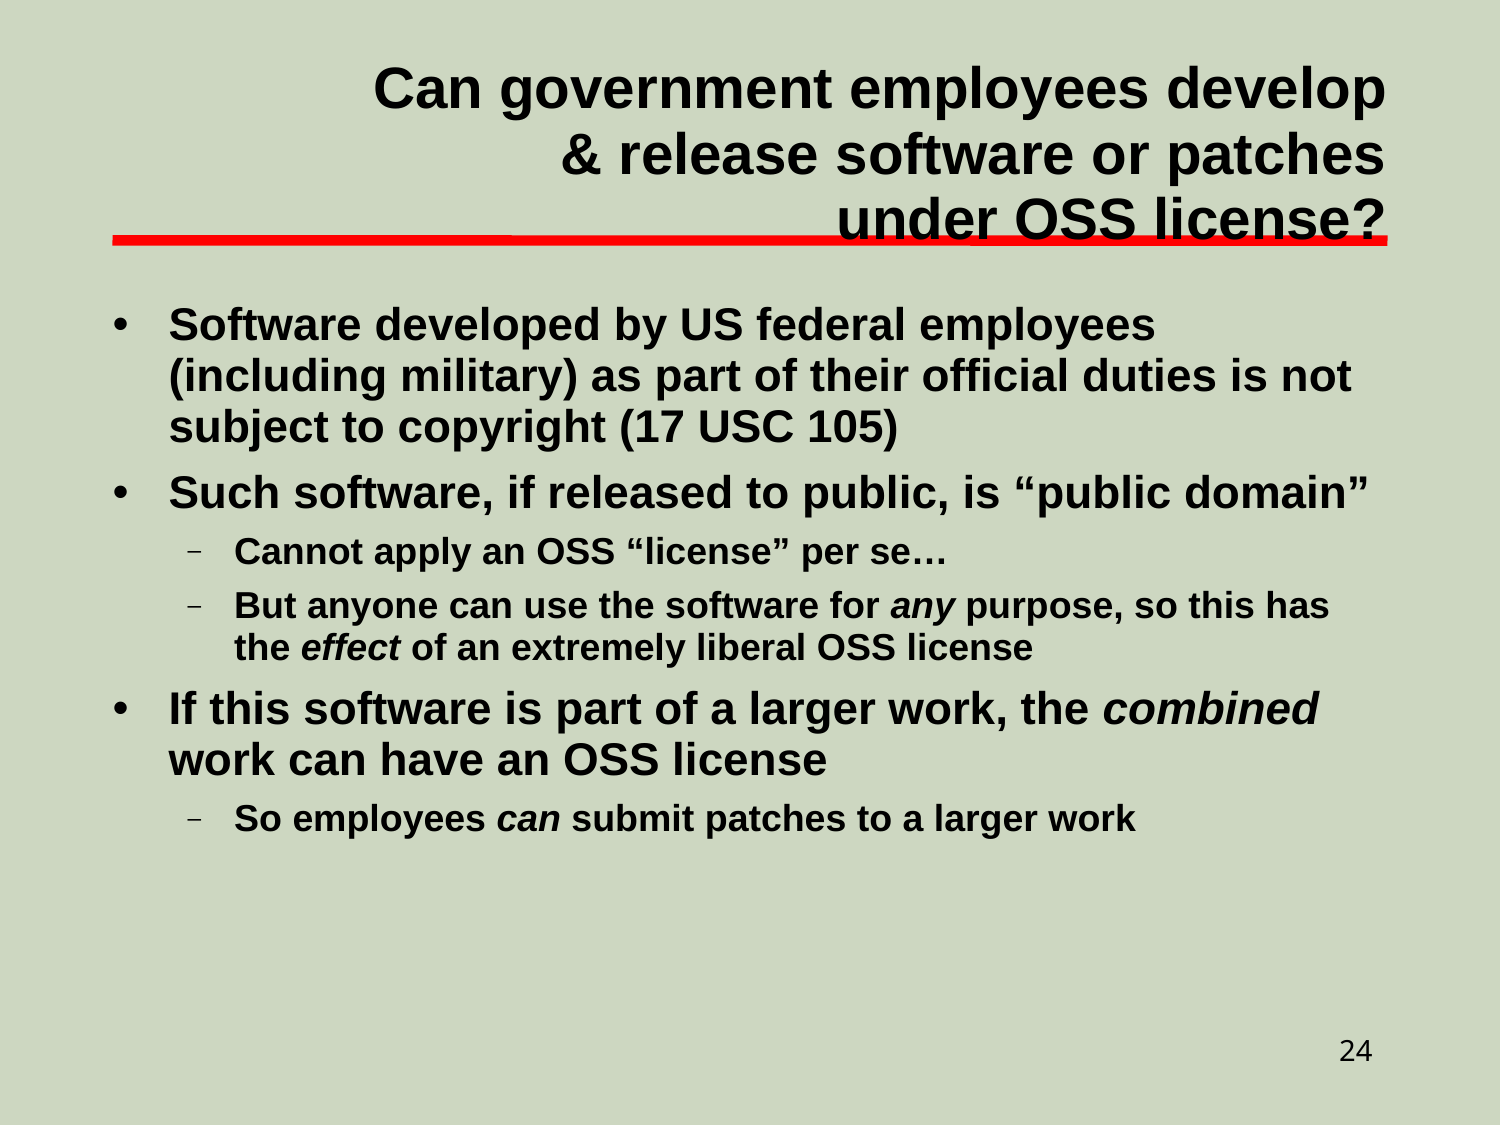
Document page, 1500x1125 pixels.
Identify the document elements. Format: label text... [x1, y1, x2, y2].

title Can government employees develop & release software or patches under OSS license? [337, 56, 1388, 253]
list Software developed by US federal employees (including military) as part of their official duties is not subject to copyright (17 USC 105) Such software, if released to public, is “public domain” Cannot apply an OSS “license” per se… But anyone can use the software for any purpose, so this has the effect of an extremely liberal OSS license If this software is part of a larger work, the combined work can have an OSS license So employees can submit patches to a larger work [112, 299, 1388, 1098]
